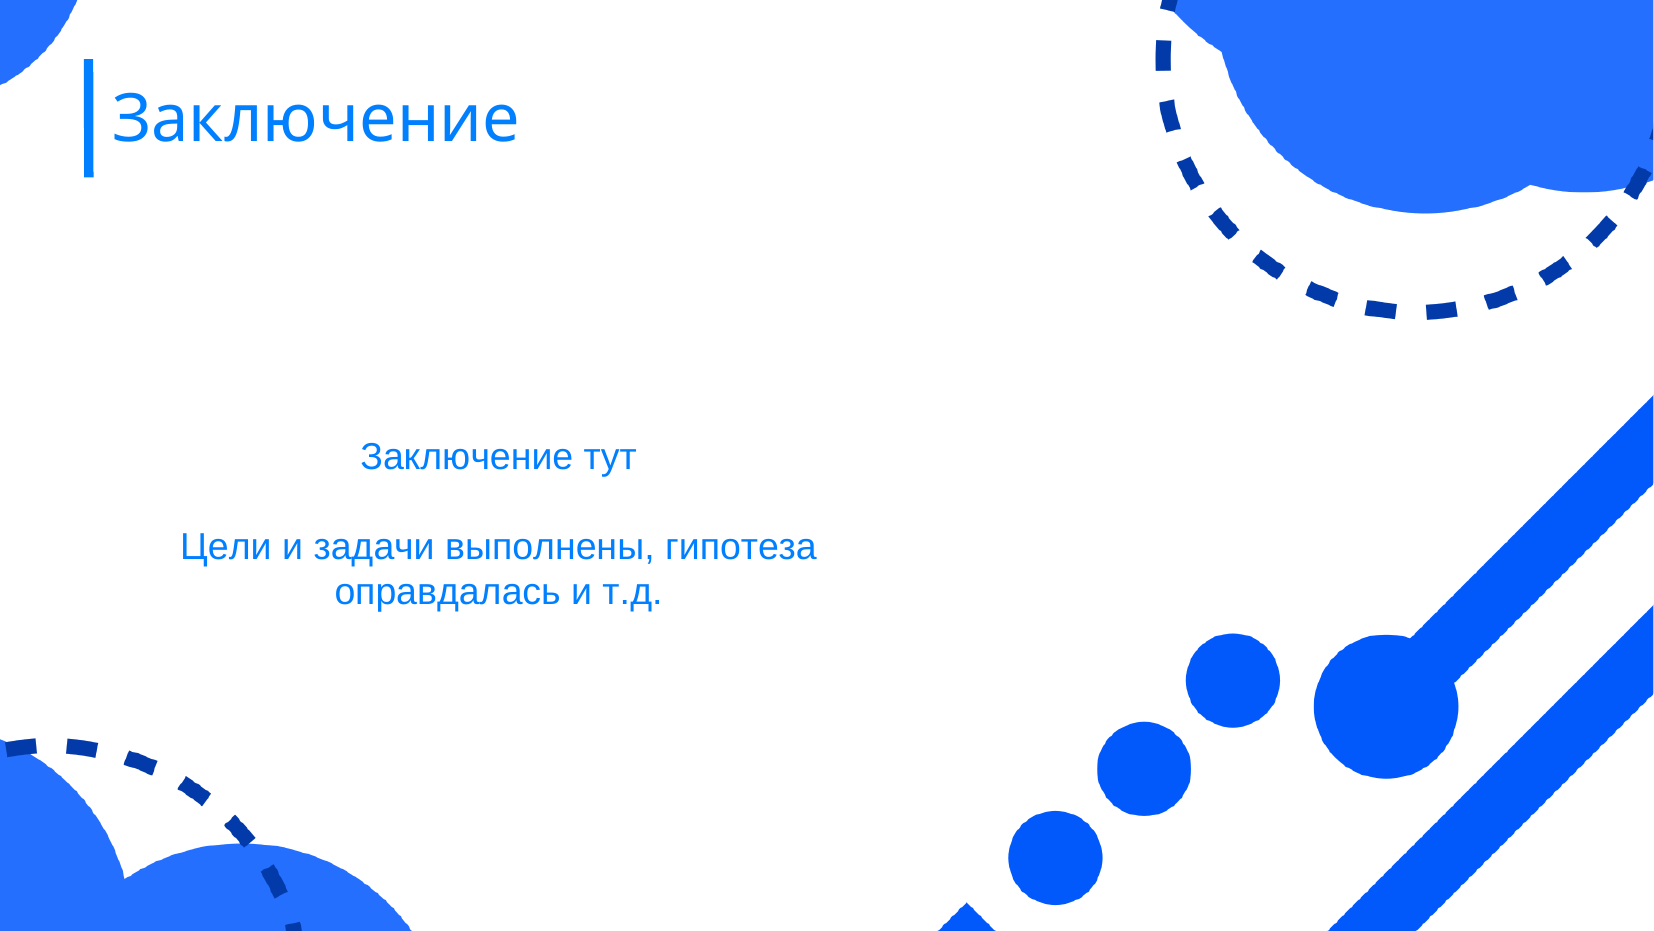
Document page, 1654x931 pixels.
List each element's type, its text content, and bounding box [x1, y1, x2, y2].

picture [0, 0, 1654, 931]
text_box Заключение [112, 36, 945, 193]
text_box Заключение тут Цели и задачи выполнены, гипотеза оправдалась и т.д. [82, 334, 916, 709]
